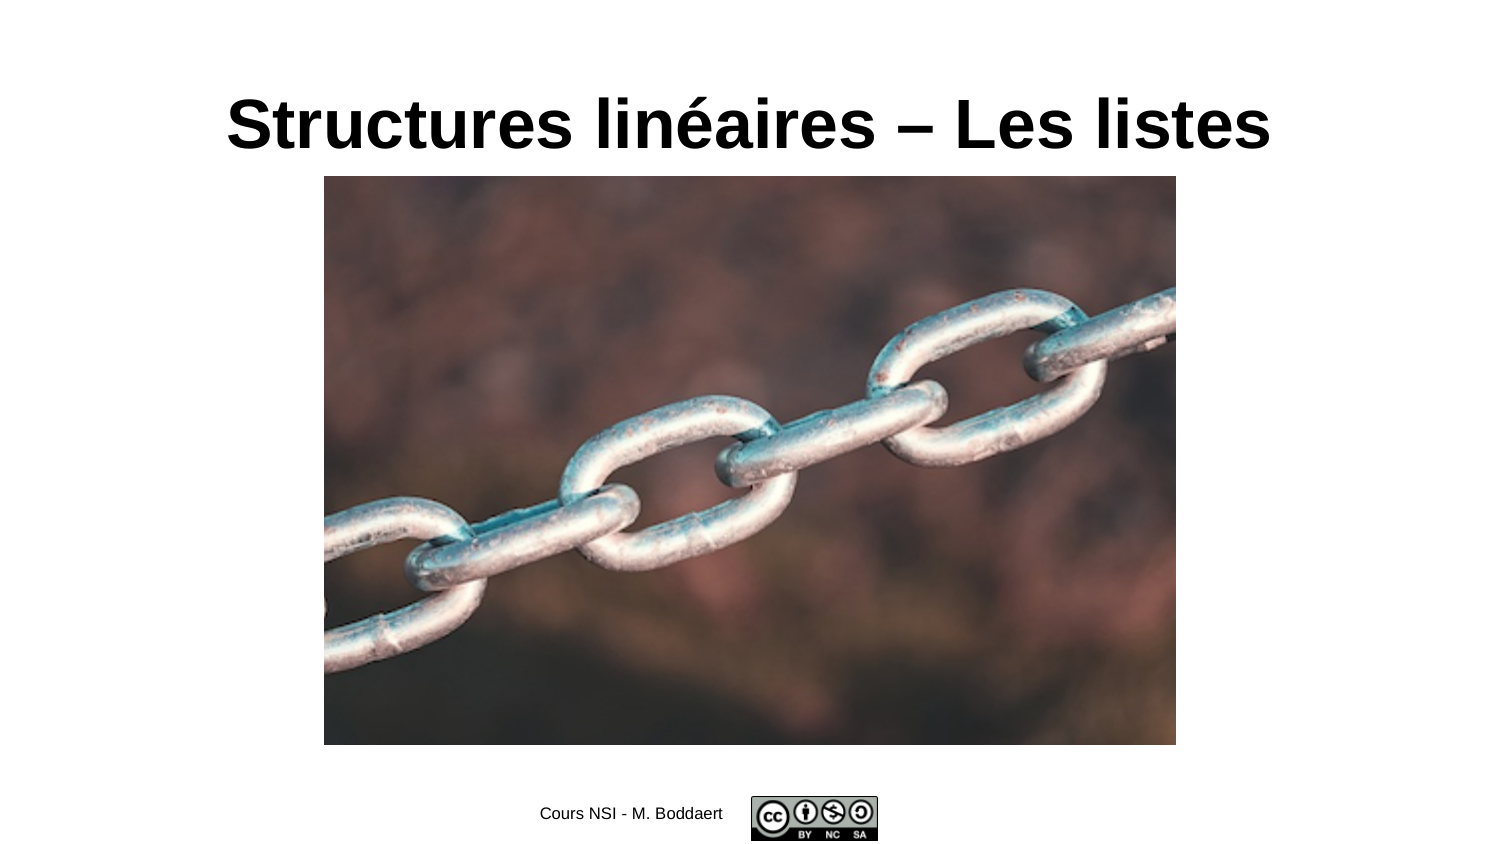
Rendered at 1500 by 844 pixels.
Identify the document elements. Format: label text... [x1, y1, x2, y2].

picture [751, 796, 878, 841]
title Structures linéaires – Les listes [51, 63, 1449, 178]
picture [324, 176, 1176, 745]
